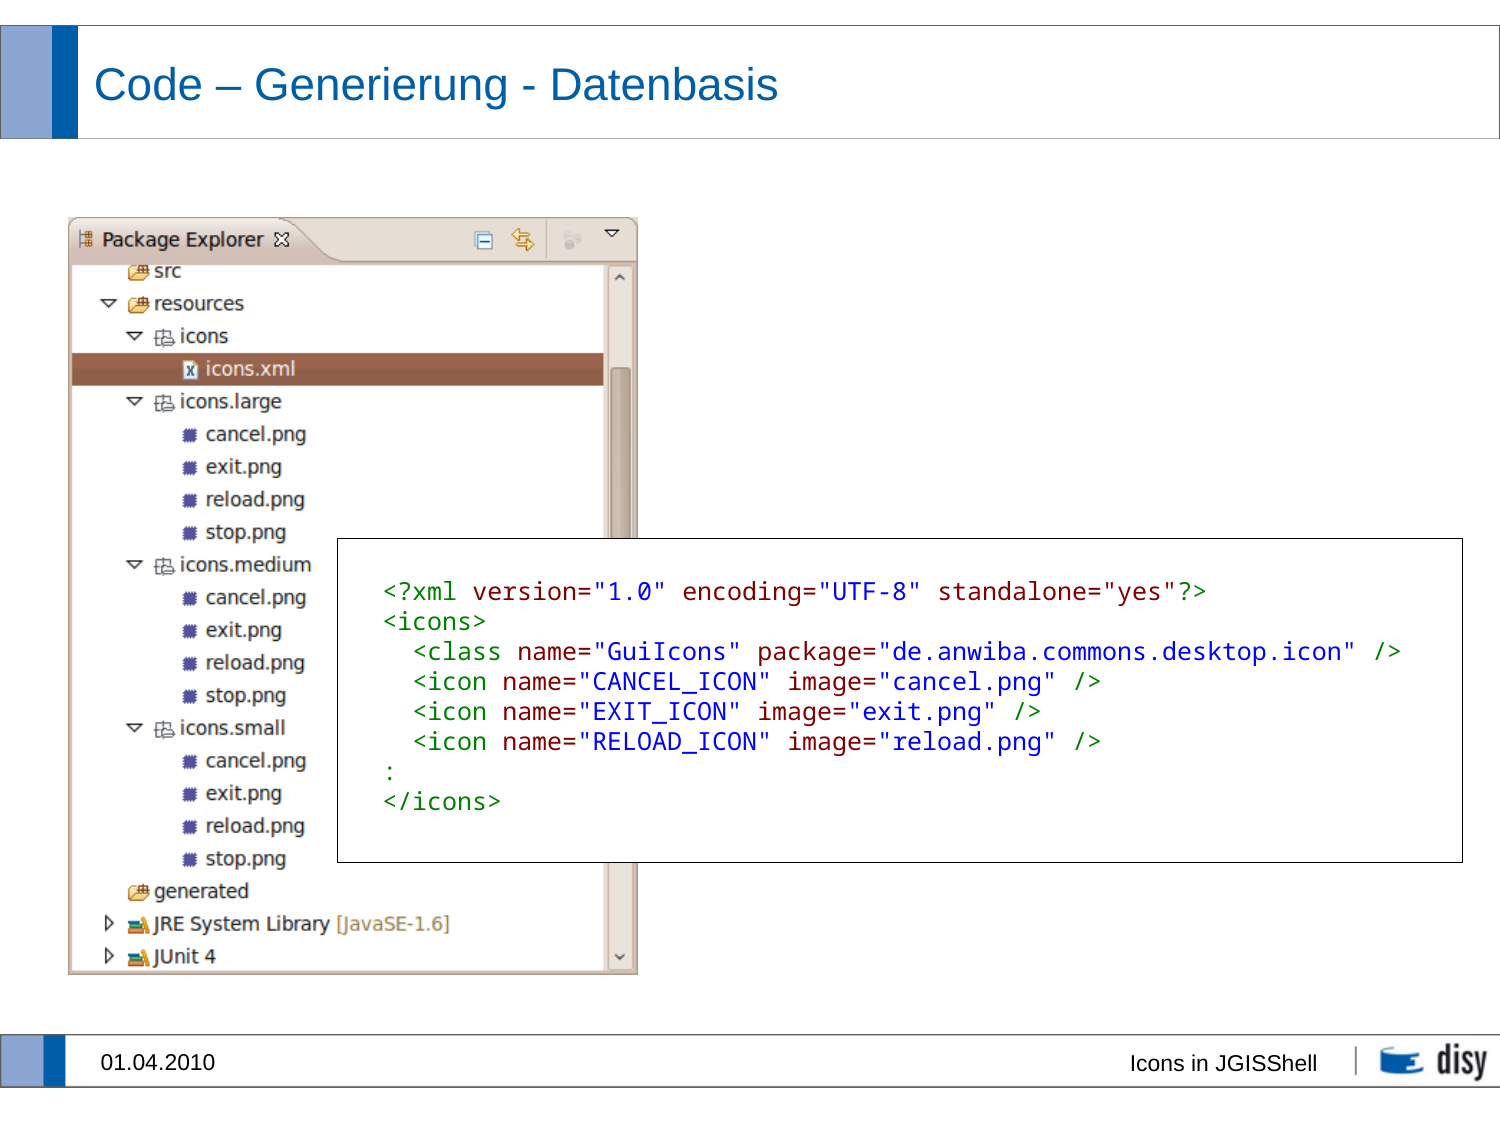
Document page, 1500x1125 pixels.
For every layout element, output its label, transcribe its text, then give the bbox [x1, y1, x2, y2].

title Code – Generierung - Datenbasis [79, 40, 1459, 125]
picture [0, 1034, 1500, 1088]
picture [68, 217, 638, 976]
picture [0, 25, 1500, 139]
text_box <?xml version="1.0" encoding="UTF-8" standalone="yes"?> <icons> <class name="GuiIcons" package="de.anwiba.commons.desktop.icon" /> <icon name="CANCEL_ICON" image="cancel.png" /> <icon name="EXIT_ICON" image="exit.png" /> <icon name="RELOAD_ICON" image="reload.png" /> : </icons> [337, 538, 1463, 863]
